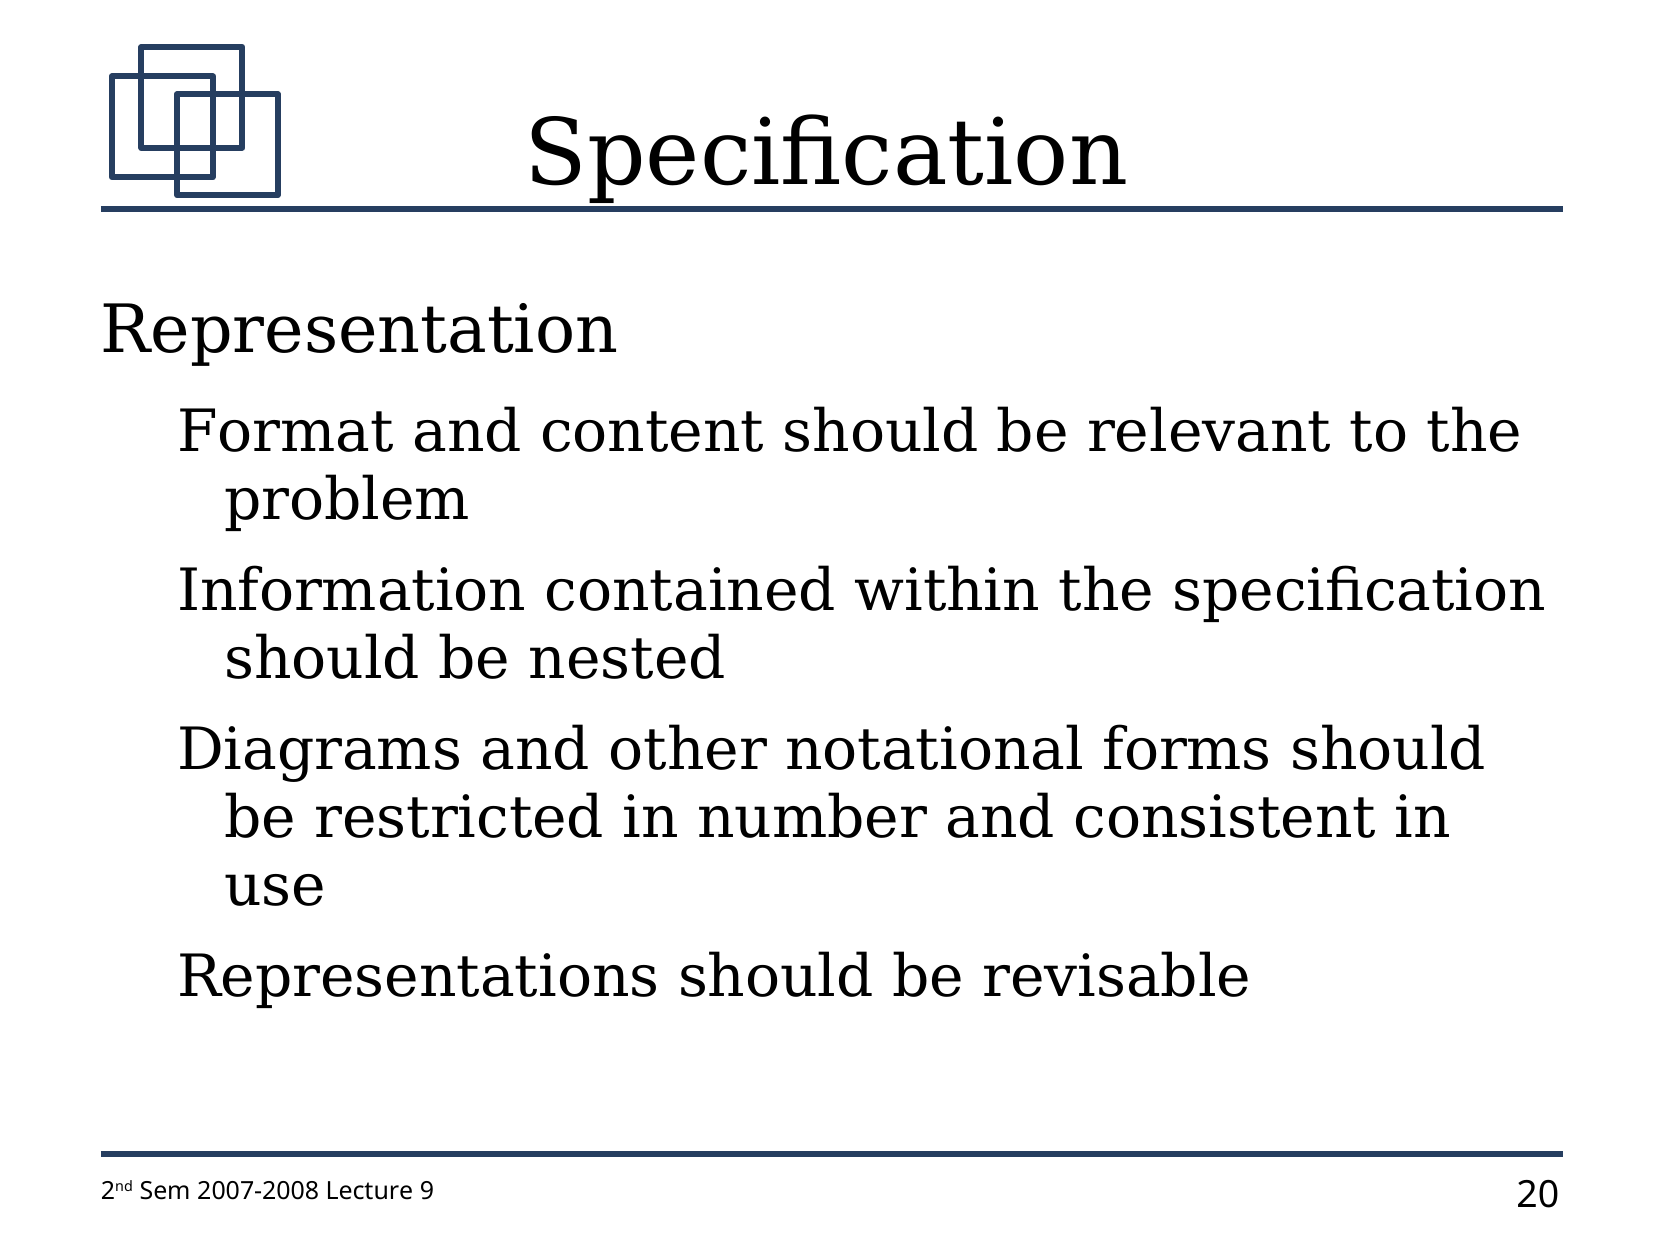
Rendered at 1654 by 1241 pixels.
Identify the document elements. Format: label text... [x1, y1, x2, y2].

title Specification [82, 49, 1571, 257]
list Representation Format and content should be relevant to the problem Information contained within the specification should be nested Diagrams and other notational forms should be restricted in number and consistent in use Representations should be revisable [82, 290, 1571, 1109]
